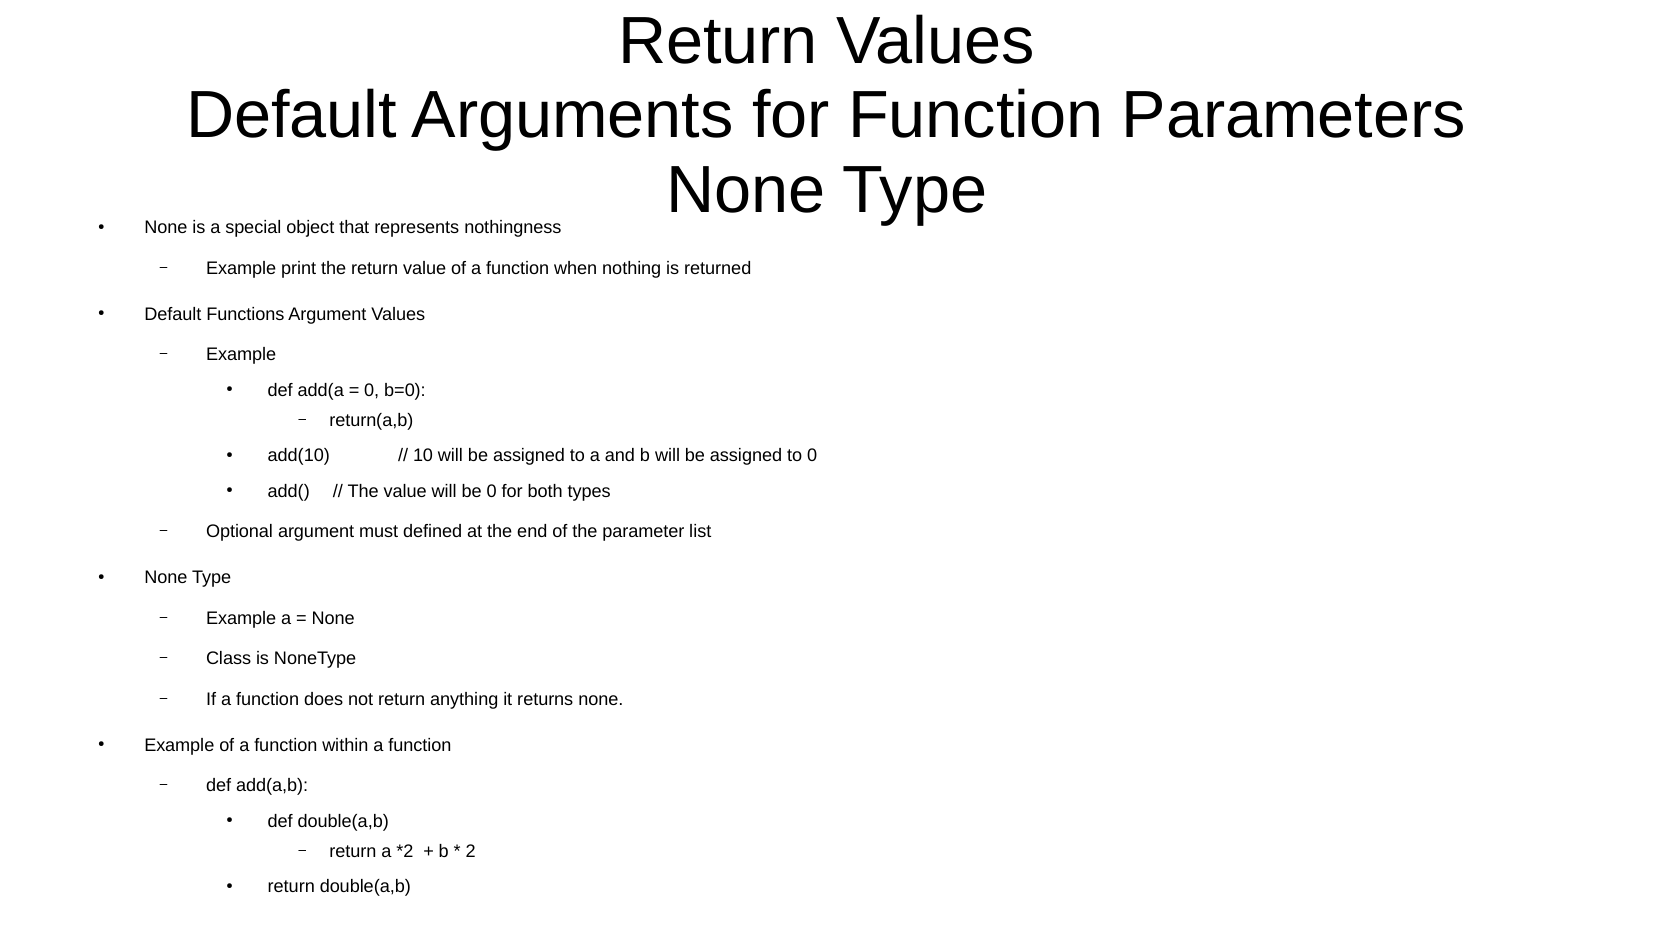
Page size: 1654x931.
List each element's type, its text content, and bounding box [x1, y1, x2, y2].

list None is a special object that represents nothingness Example print the return value of a function when nothing is returned Default Functions Argument Values Example def add(a = 0, b=0): return(a,b) add(10) // 10 will be assigned to a and b will be assigned to 0 add() // The value will be 0 for both types Optional argument must defined at the end of the parameter list None Type Example a = None Class is NoneType If a function does not return anything it returns none. Example of a function within a function def add(a,b): def double(a,b) return a *2 + b * 2 return double(a,b) [82, 217, 1621, 901]
title Return Values Default Arguments for Function Parameters None Type [82, 0, 1571, 217]
